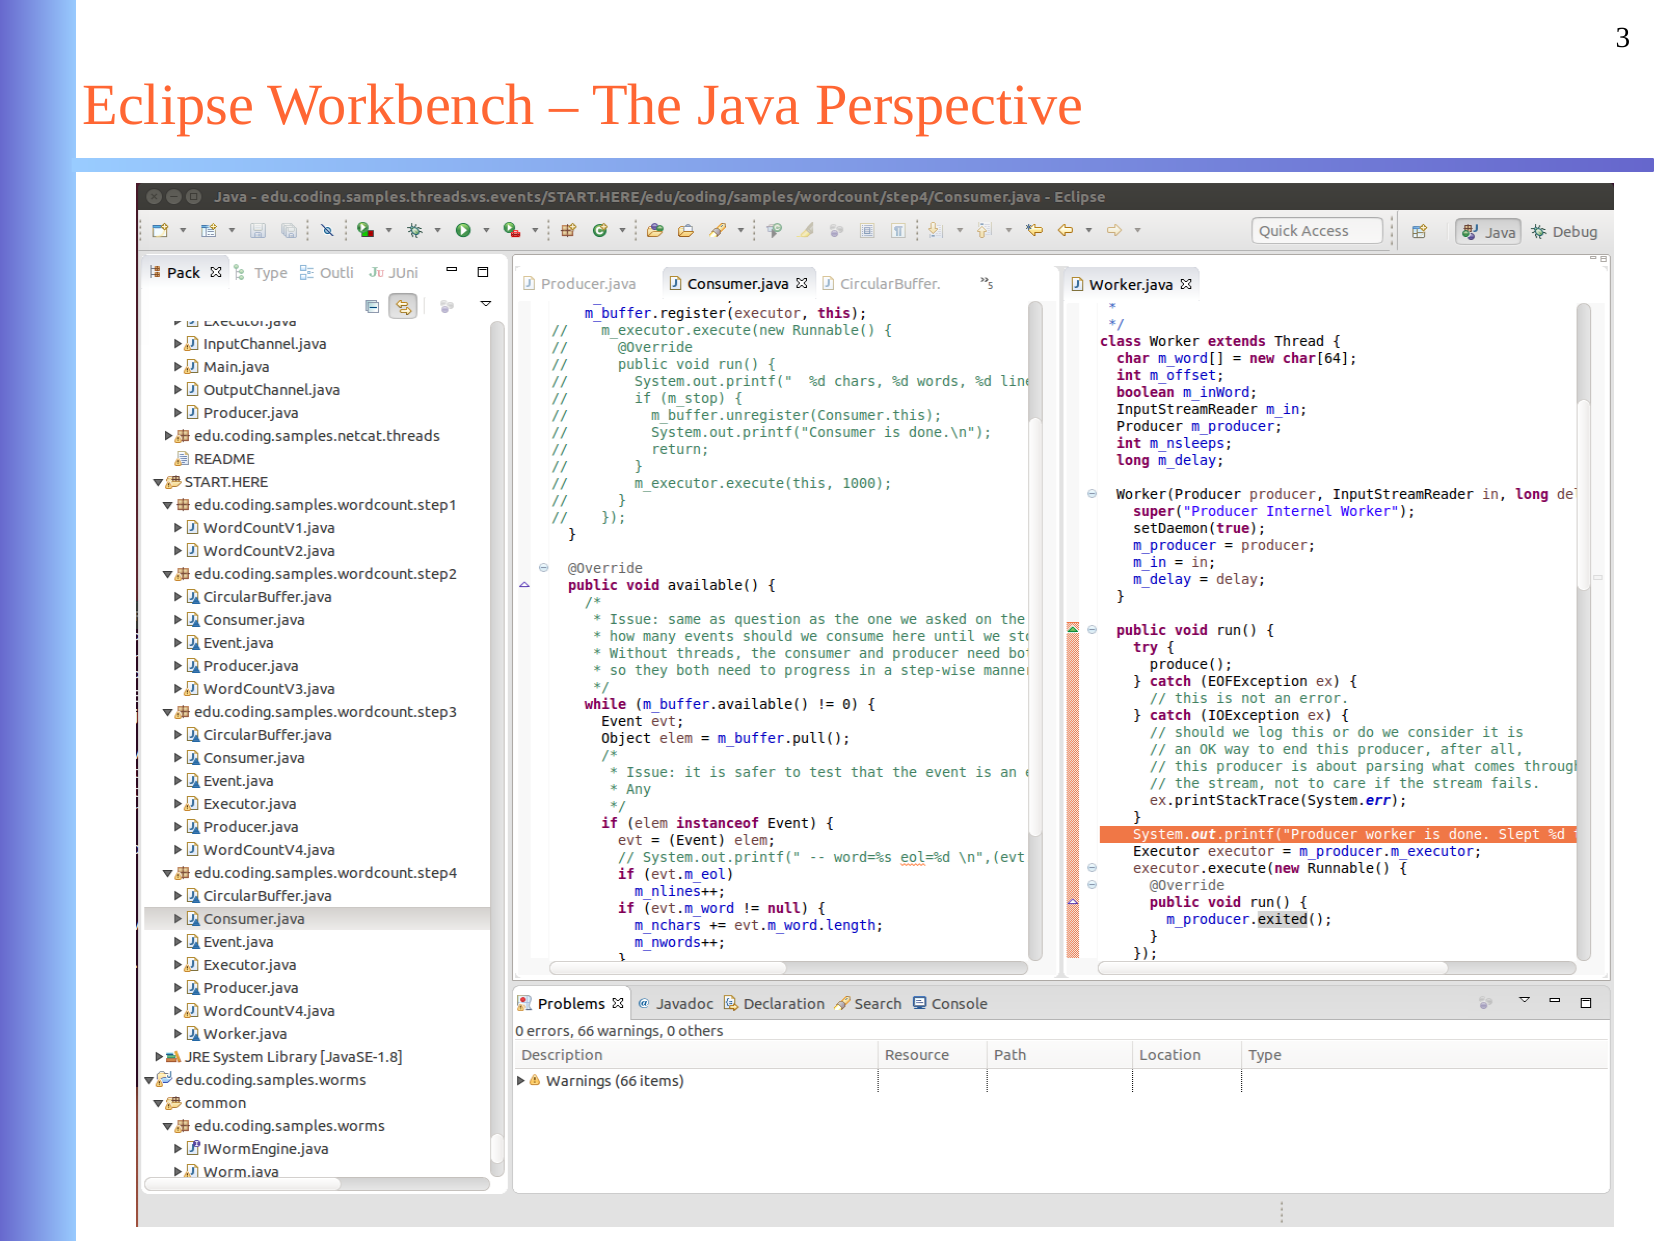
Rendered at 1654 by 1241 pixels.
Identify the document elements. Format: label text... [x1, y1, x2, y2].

title Eclipse Workbench – The Java Perspective [82, 49, 1571, 161]
picture [136, 183, 1614, 1227]
